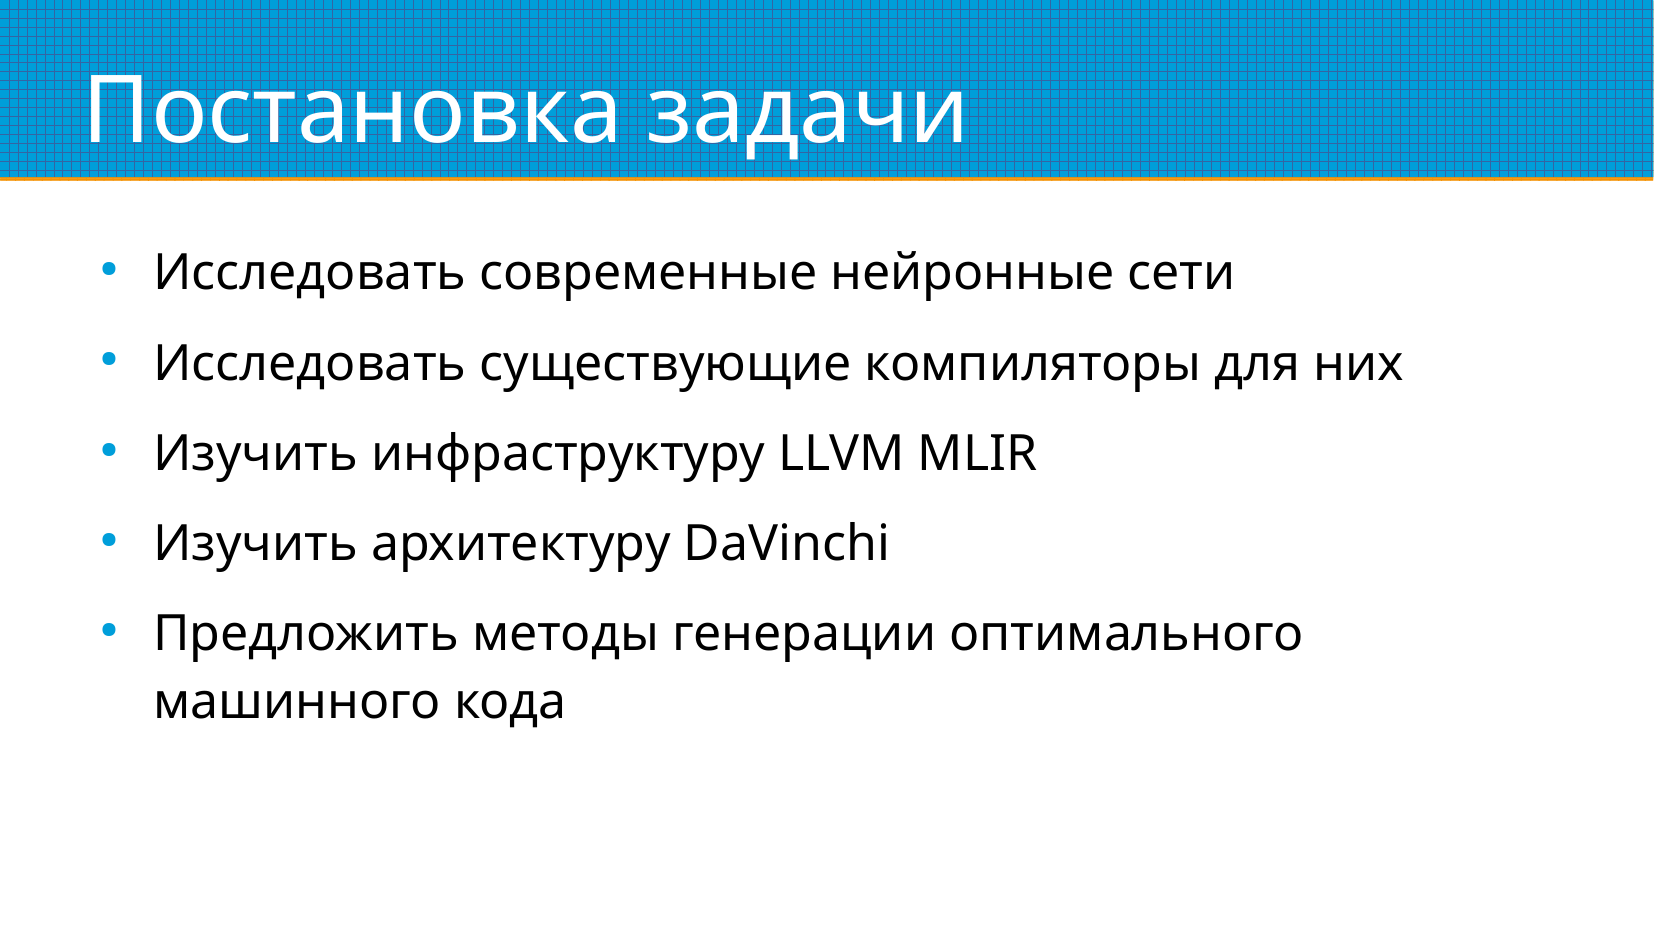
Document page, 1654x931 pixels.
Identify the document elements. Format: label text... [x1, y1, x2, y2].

title Постановка задачи [82, 14, 1571, 171]
list Исследовать современные нейронные сети Исследовать существующие компиляторы для них Изучить инфраструктуру LLVM MLIR Изучить архитектуру DaVinchi Предложить методы генерации оптимального машинного кода [82, 236, 1563, 811]
